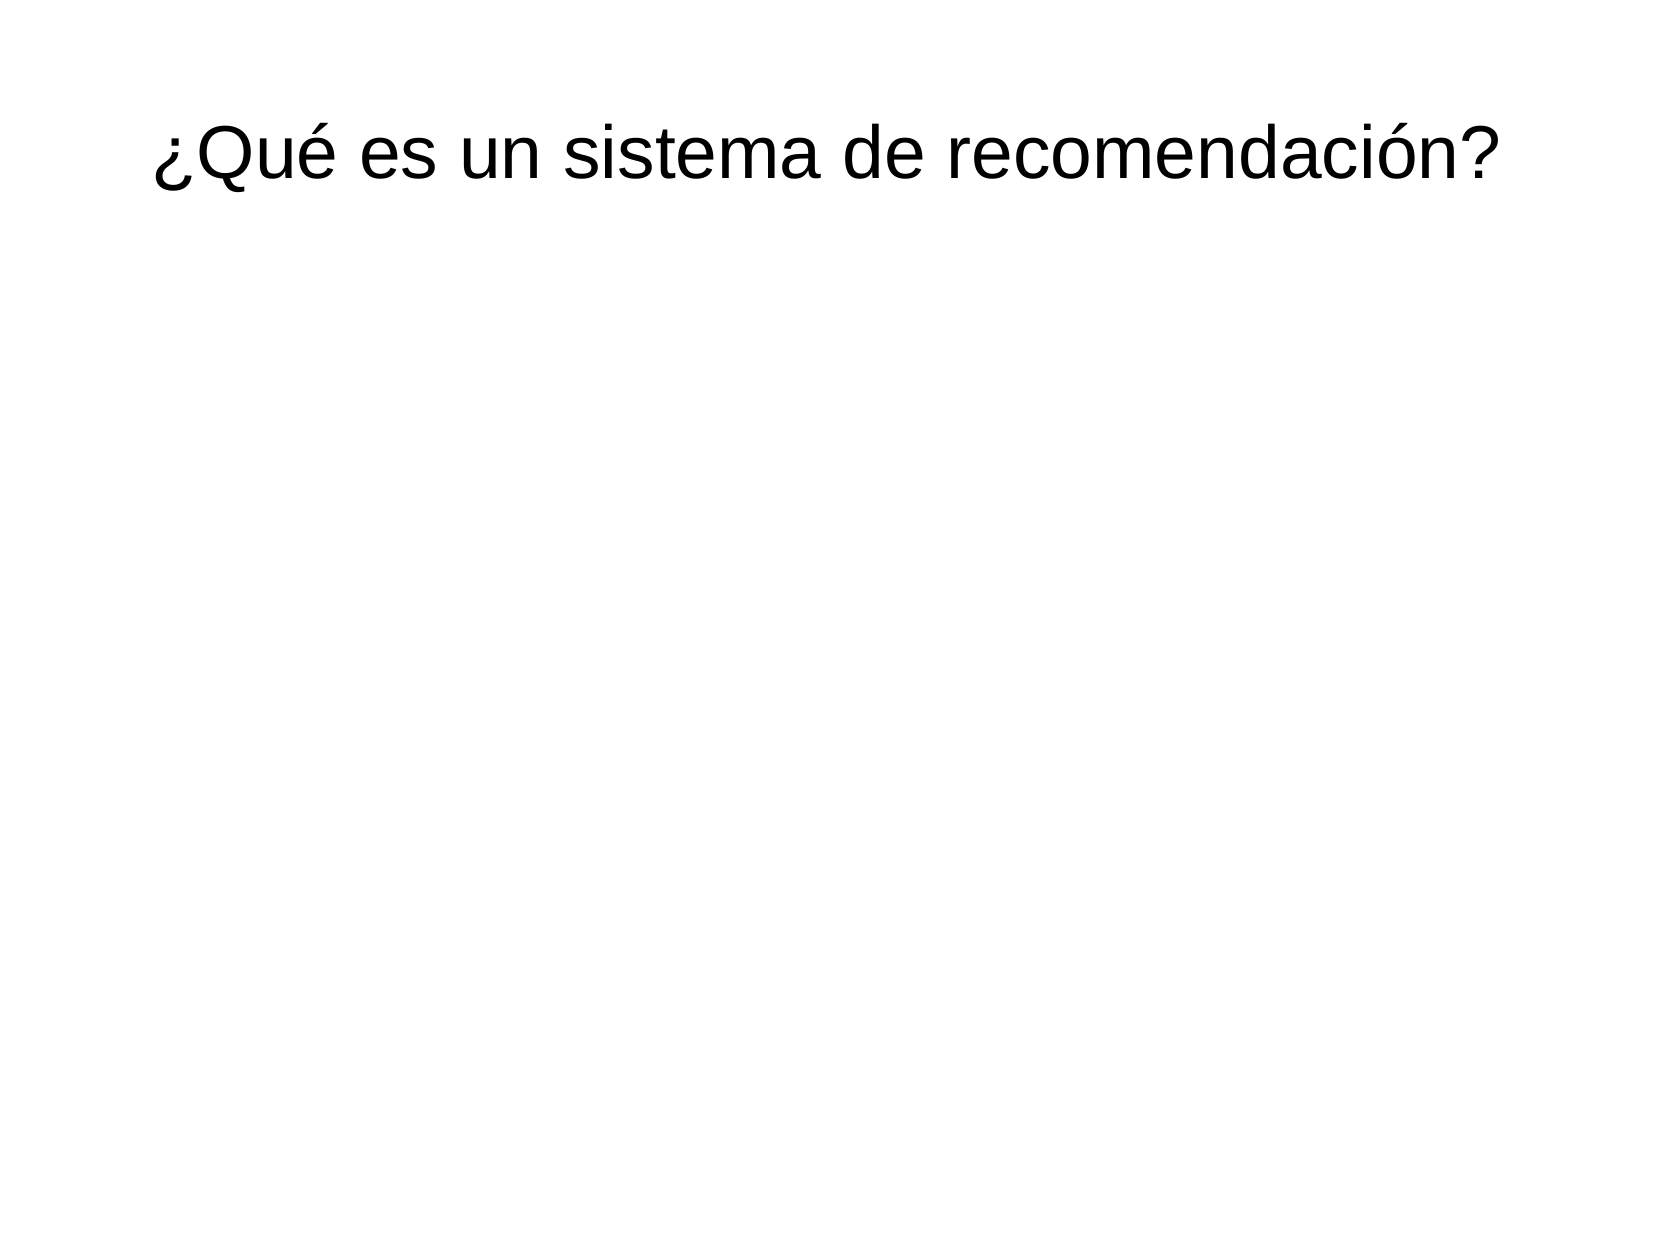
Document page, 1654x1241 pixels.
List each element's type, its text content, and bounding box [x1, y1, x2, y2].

title ¿Qué es un sistema de recomendación? [82, 49, 1571, 257]
